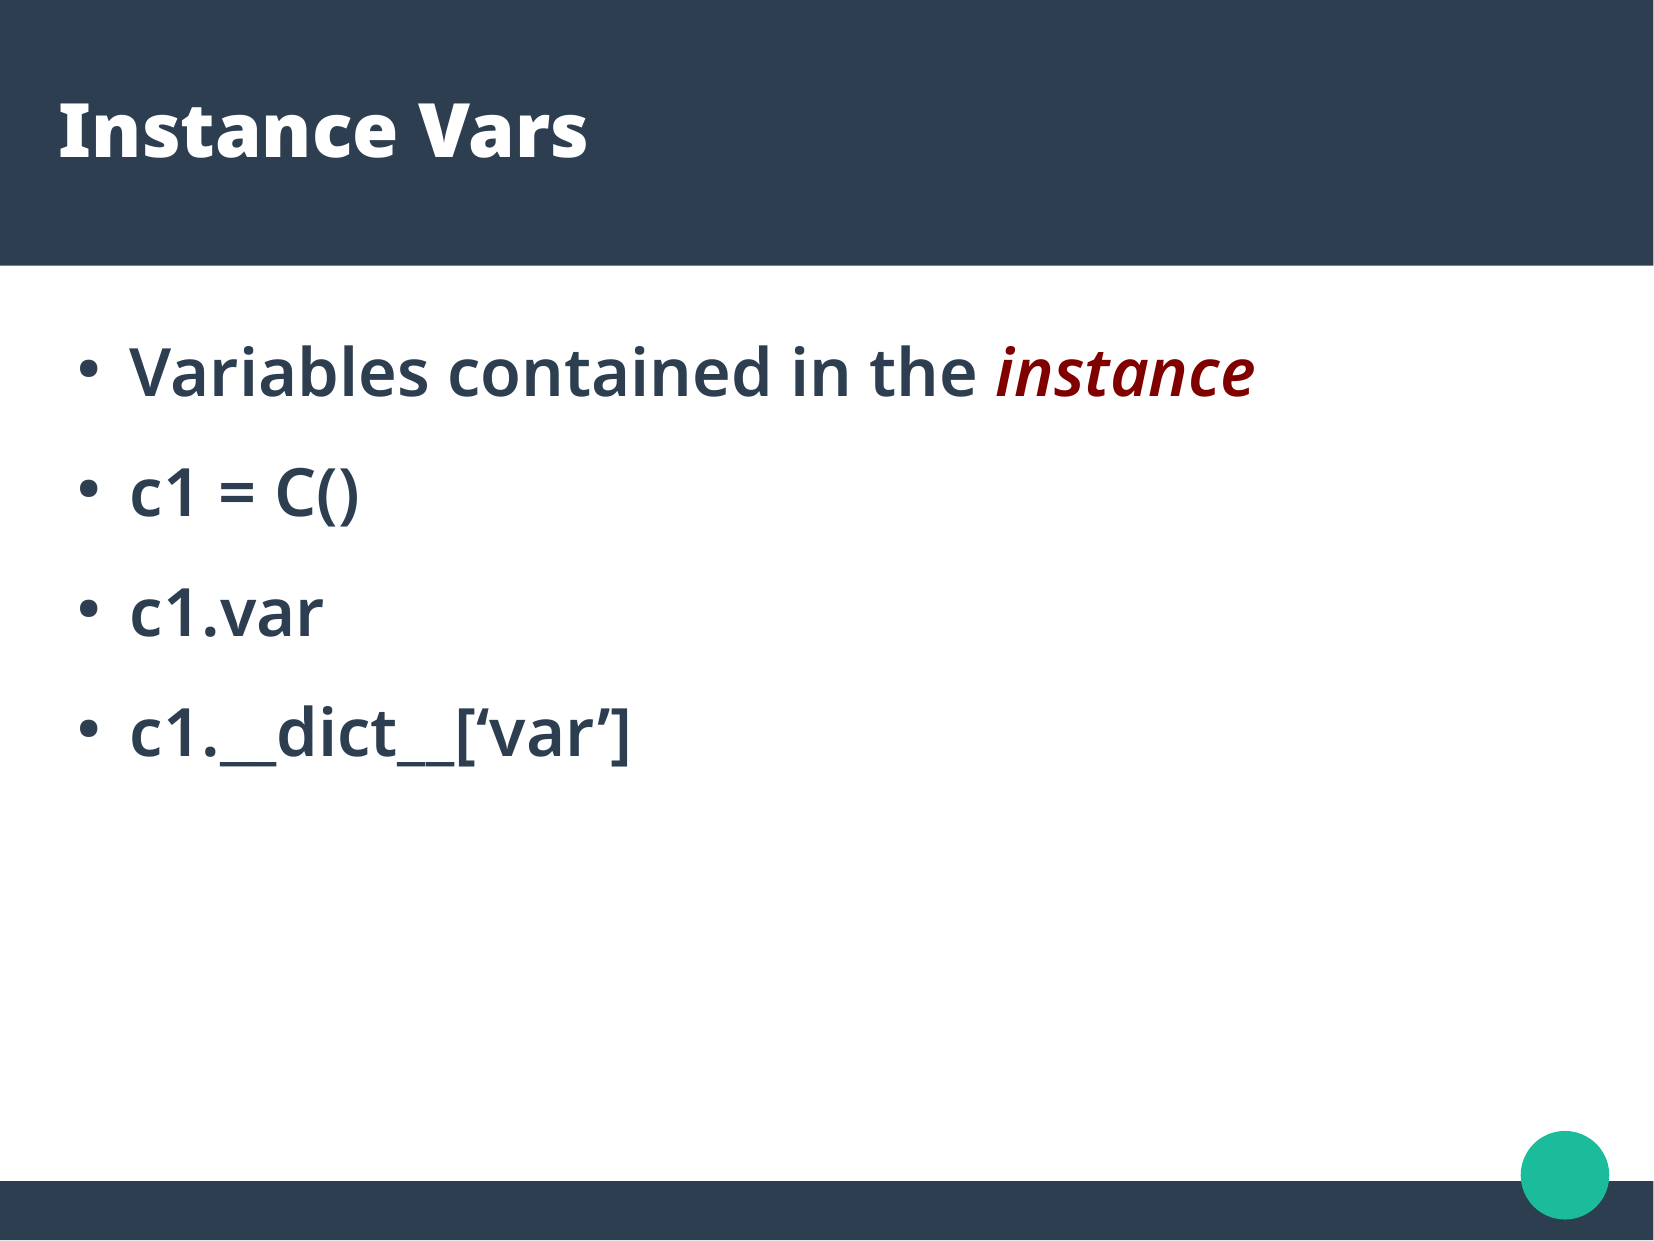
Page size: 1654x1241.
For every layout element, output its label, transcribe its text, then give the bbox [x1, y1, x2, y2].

list Variables contained in the instance c1 = C() c1.var c1.__dict__[‘var’] [59, 324, 1595, 1152]
title Instance Vars [59, 49, 1595, 207]
